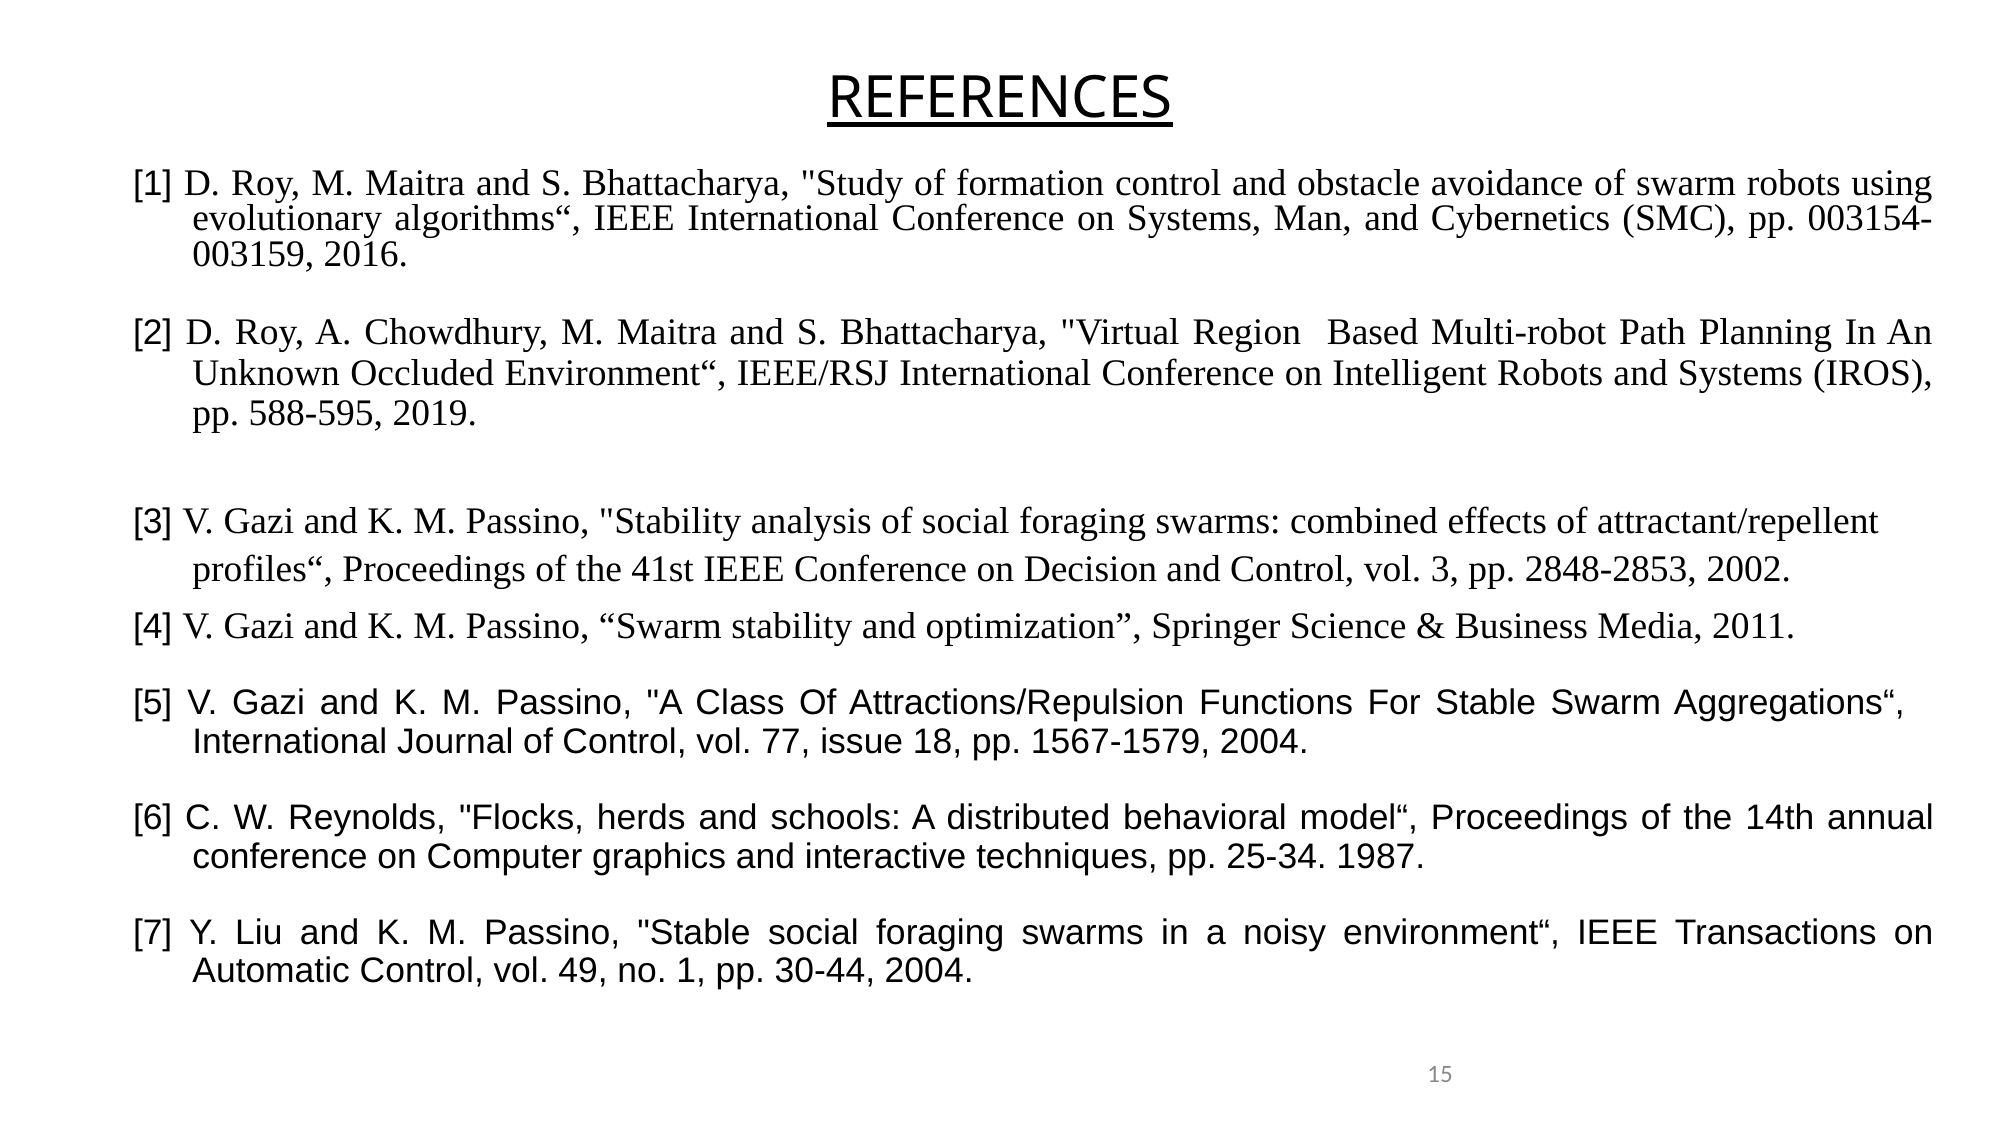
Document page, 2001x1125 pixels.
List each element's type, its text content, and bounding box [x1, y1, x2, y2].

text_box [1412, 1042, 1863, 1103]
title REFERENCES [137, 59, 1863, 137]
list [1] D. Roy, M. Maitra and S. Bhattacharya, "Study of formation control and obstacle avoidance of swarm robots using evolutionary algorithms“, IEEE International Conference on Systems, Man, and Cybernetics (SMC), pp. 003154-003159, 2016. [2] D. Roy, A. Chowdhury, M. Maitra and S. Bhattacharya, "Virtual Region Based Multi-robot Path Planning In An Unknown Occluded Environment“, IEEE/RSJ International Conference on Intelligent Robots and Systems (IROS), pp. 588-595, 2019. [3] V. Gazi and K. M. Passino, "Stability analysis of social foraging swarms: combined effects of attractant/repellent profiles“, Proceedings of the 41st IEEE Conference on Decision and Control, vol. 3, pp. 2848-2853, 2002. [4] V. Gazi and K. M. Passino, “Swarm stability and optimization”, Springer Science & Business Media, 2011. [5] V. Gazi and K. M. Passino, "A Class Of Attractions/Repulsion Functions For Stable Swarm Aggregations“, International Journal of Control, vol. 77, issue 18, pp. 1567-1579, 2004. [6] C. W. Reynolds, "Flocks, herds and schools: A distributed behavioral model“, Proceedings of the 14th annual conference on Computer graphics and interactive techniques, pp. 25-34. 1987. [7] Y. Liu and K. M. Passino, "Stable social foraging swarms in a noisy environment“, IEEE Transactions on Automatic Control, vol. 49, no. 1, pp. 30-44, 2004. [59, 158, 1951, 1043]
